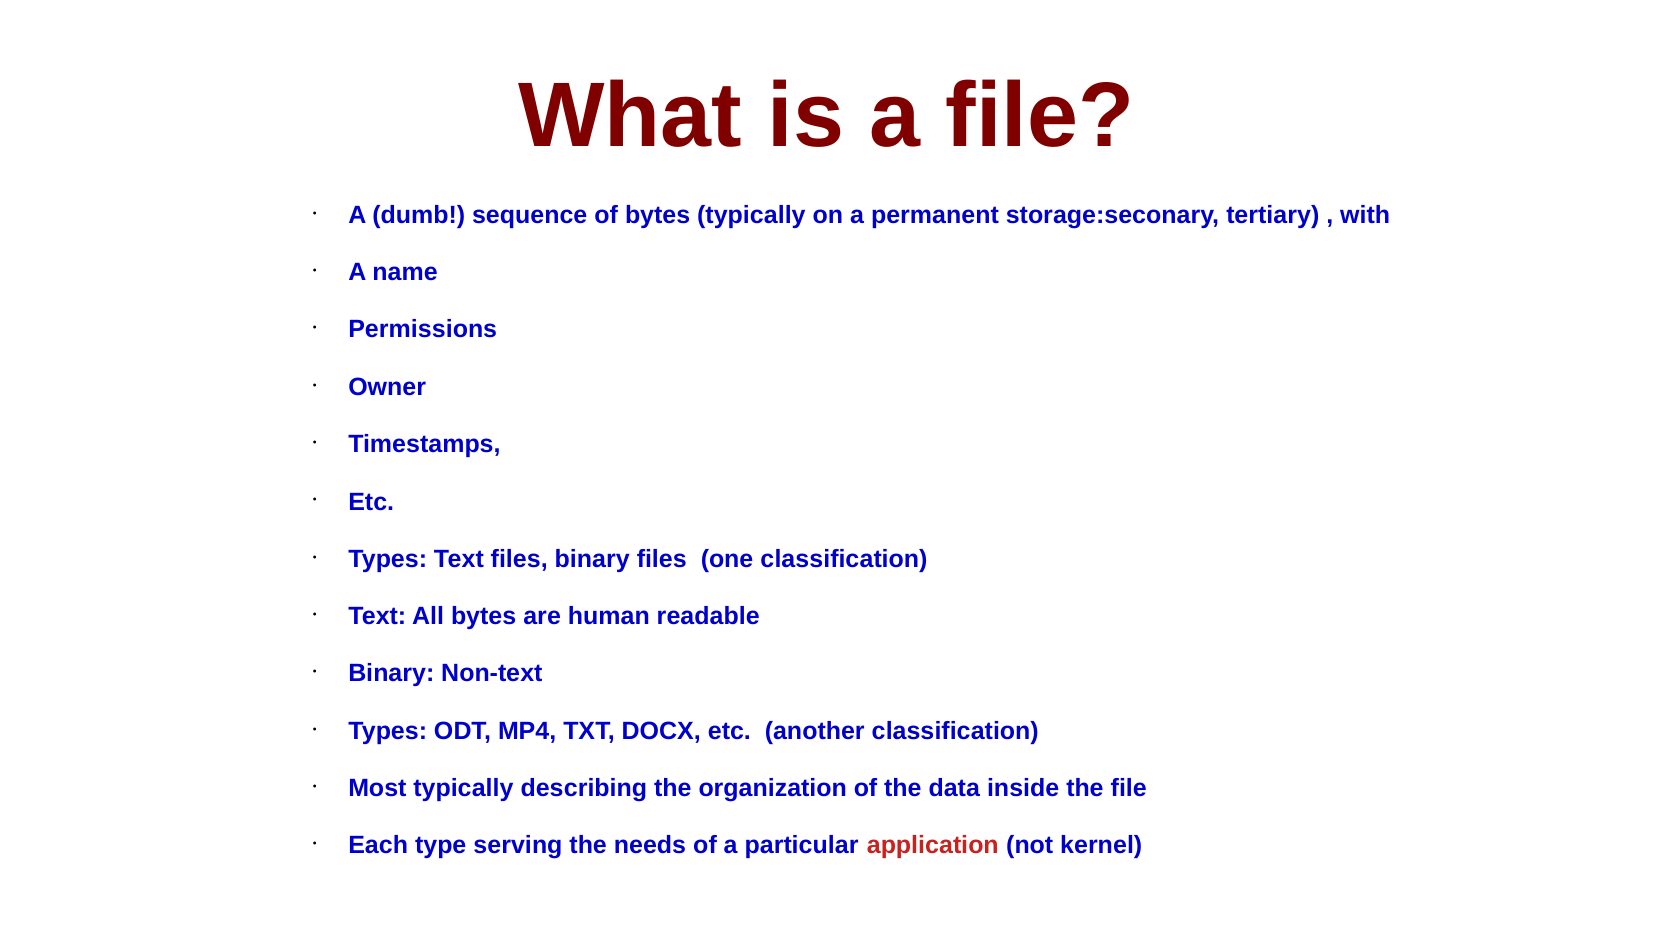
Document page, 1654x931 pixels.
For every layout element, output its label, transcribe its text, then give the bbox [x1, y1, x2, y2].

title What is a file? [82, 37, 1571, 193]
list A (dumb!) sequence of bytes (typically on a permanent storage:seconary, tertiary) , with A name Permissions Owner Timestamps, Etc. Types: Text files, binary files (one classification) Text: All bytes are human readable Binary: Non-text Types: ODT, MP4, TXT, DOCX, etc. (another classification) Most typically describing the organization of the data inside the file Each type serving the needs of a particular application (not kernel) [82, 200, 1583, 869]
